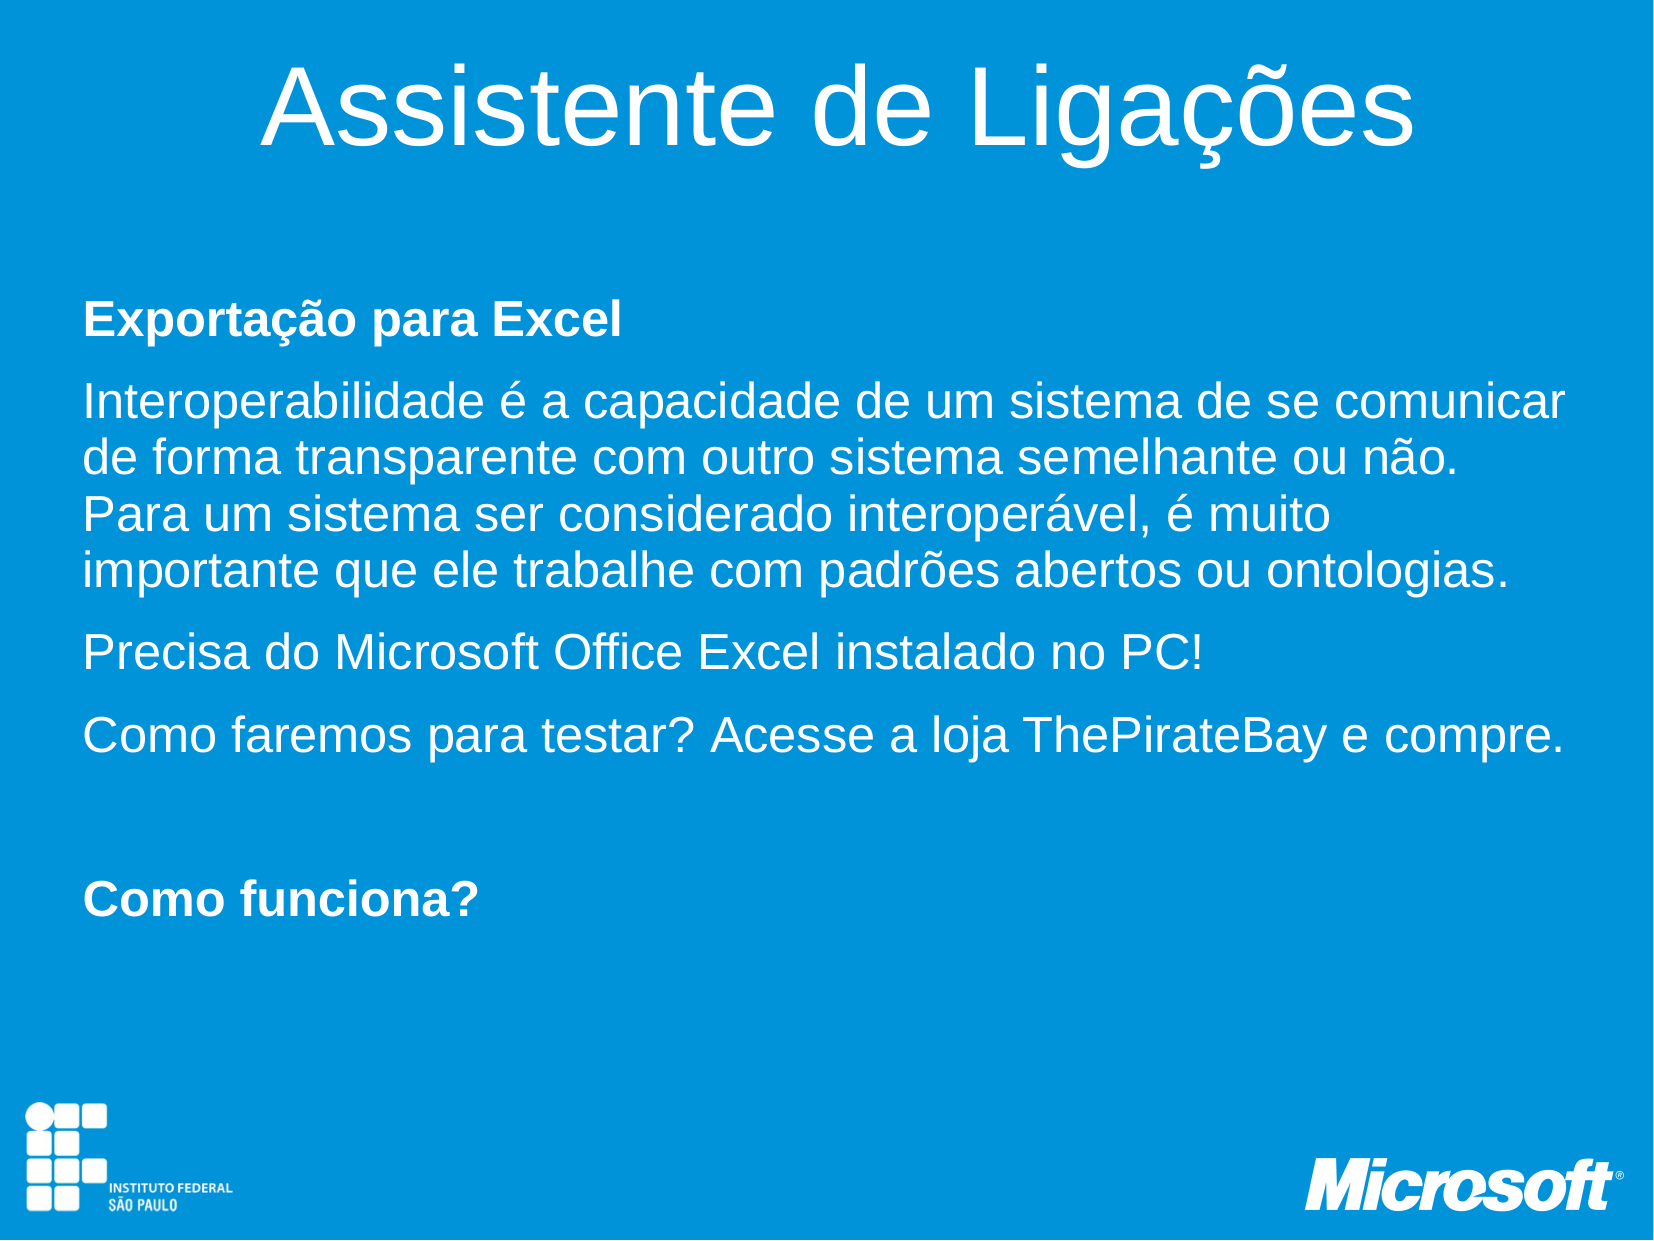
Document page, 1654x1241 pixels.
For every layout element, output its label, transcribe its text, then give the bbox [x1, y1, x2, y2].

picture [155, 1184, 168, 1192]
picture [82, 1104, 107, 1128]
picture [27, 1159, 51, 1183]
picture [27, 1186, 51, 1211]
picture [185, 1184, 200, 1192]
picture [82, 1159, 107, 1183]
picture [55, 1186, 79, 1211]
text_box Assistente de Ligações [94, 35, 1583, 178]
picture [55, 1131, 79, 1155]
picture [26, 1103, 79, 1155]
picture [1373, 1159, 1386, 1166]
picture [118, 1184, 126, 1192]
picture [1420, 1170, 1524, 1211]
picture [1306, 1159, 1369, 1209]
picture [1525, 1159, 1612, 1211]
picture [227, 1184, 232, 1192]
picture [118, 1197, 132, 1211]
picture [1364, 1172, 1383, 1209]
list Exportação para Excel Interoperabilidade é a capacidade de um sistema de se comunicar de forma transparente com outro sistema semelhante ou não. Para um sistema ser considerado interoperável, é muito importante que ele trabalhe com padrões abertos ou ontologias. Precisa do Microsoft Office Excel instalado no PC! Como faremos para testar? Acesse a loja ThePirateBay e compre. Como funciona? [82, 290, 1571, 1010]
picture [170, 1199, 176, 1211]
picture [138, 1199, 144, 1209]
picture [146, 1199, 168, 1211]
picture [1382, 1171, 1422, 1210]
picture [55, 1159, 79, 1183]
picture [218, 1184, 224, 1192]
